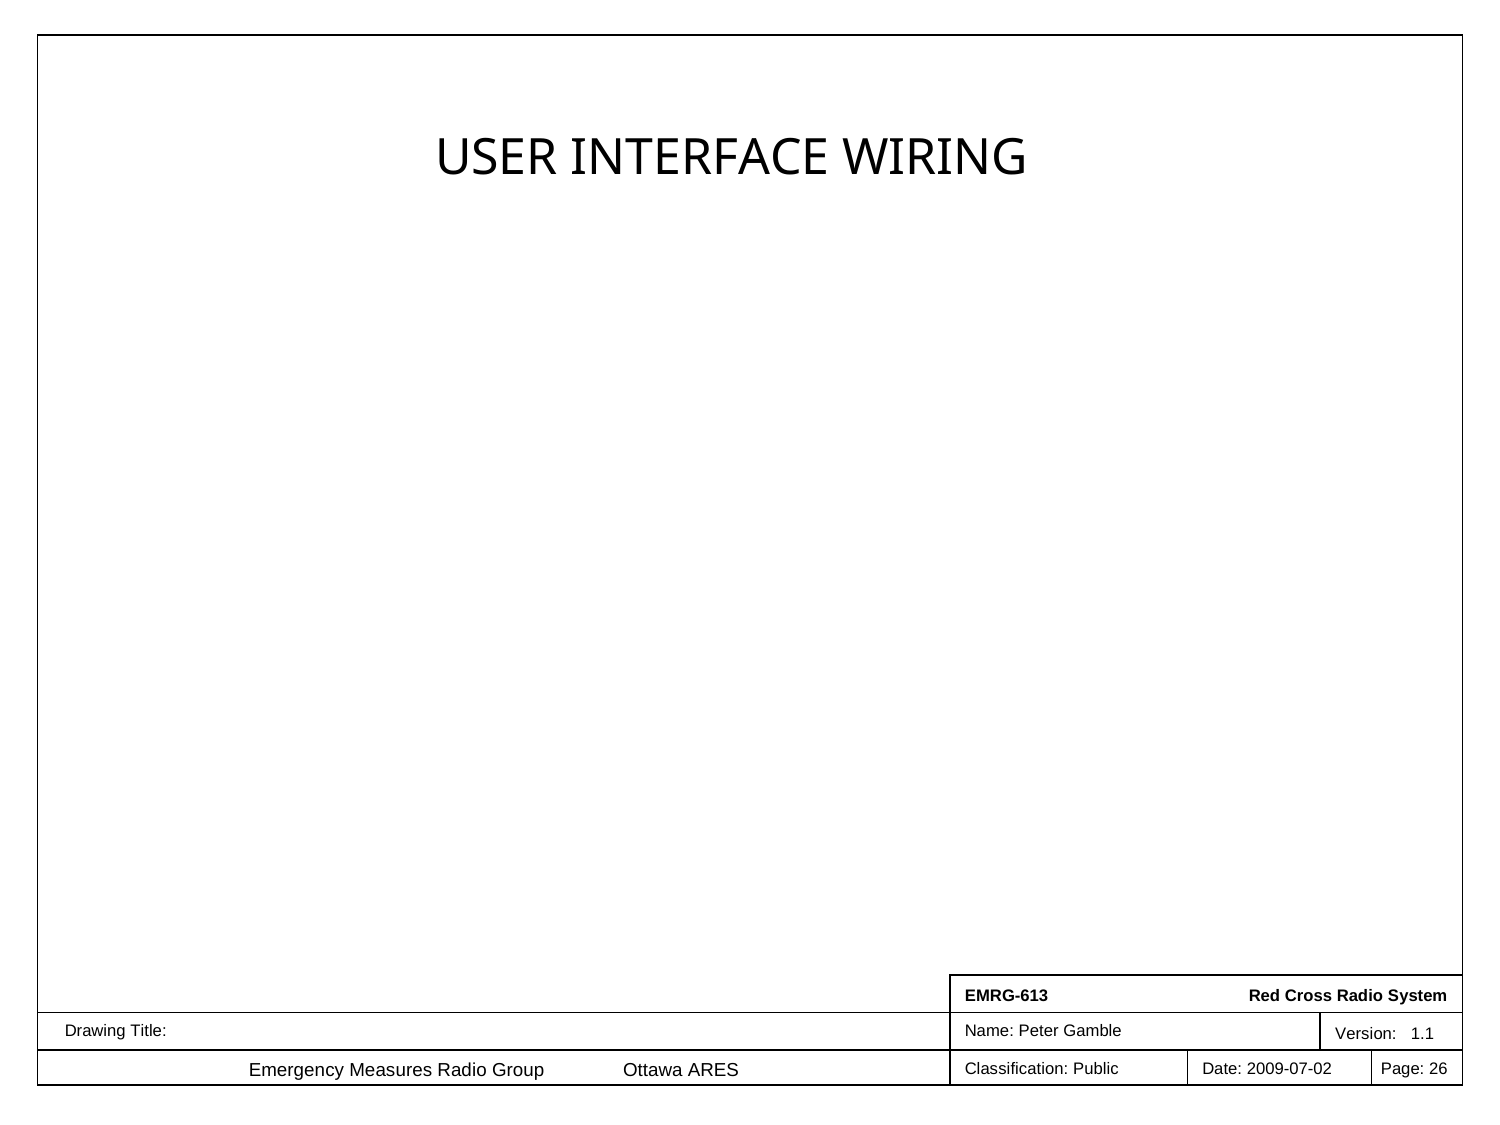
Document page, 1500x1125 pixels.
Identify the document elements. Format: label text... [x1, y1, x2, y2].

text_box Page: <number> [1362, 1049, 1463, 1086]
text_box Emergency Measures Radio Group Ottawa ARES [50, 1049, 938, 1086]
text_box USER INTERFACE WIRING [420, 117, 1044, 193]
